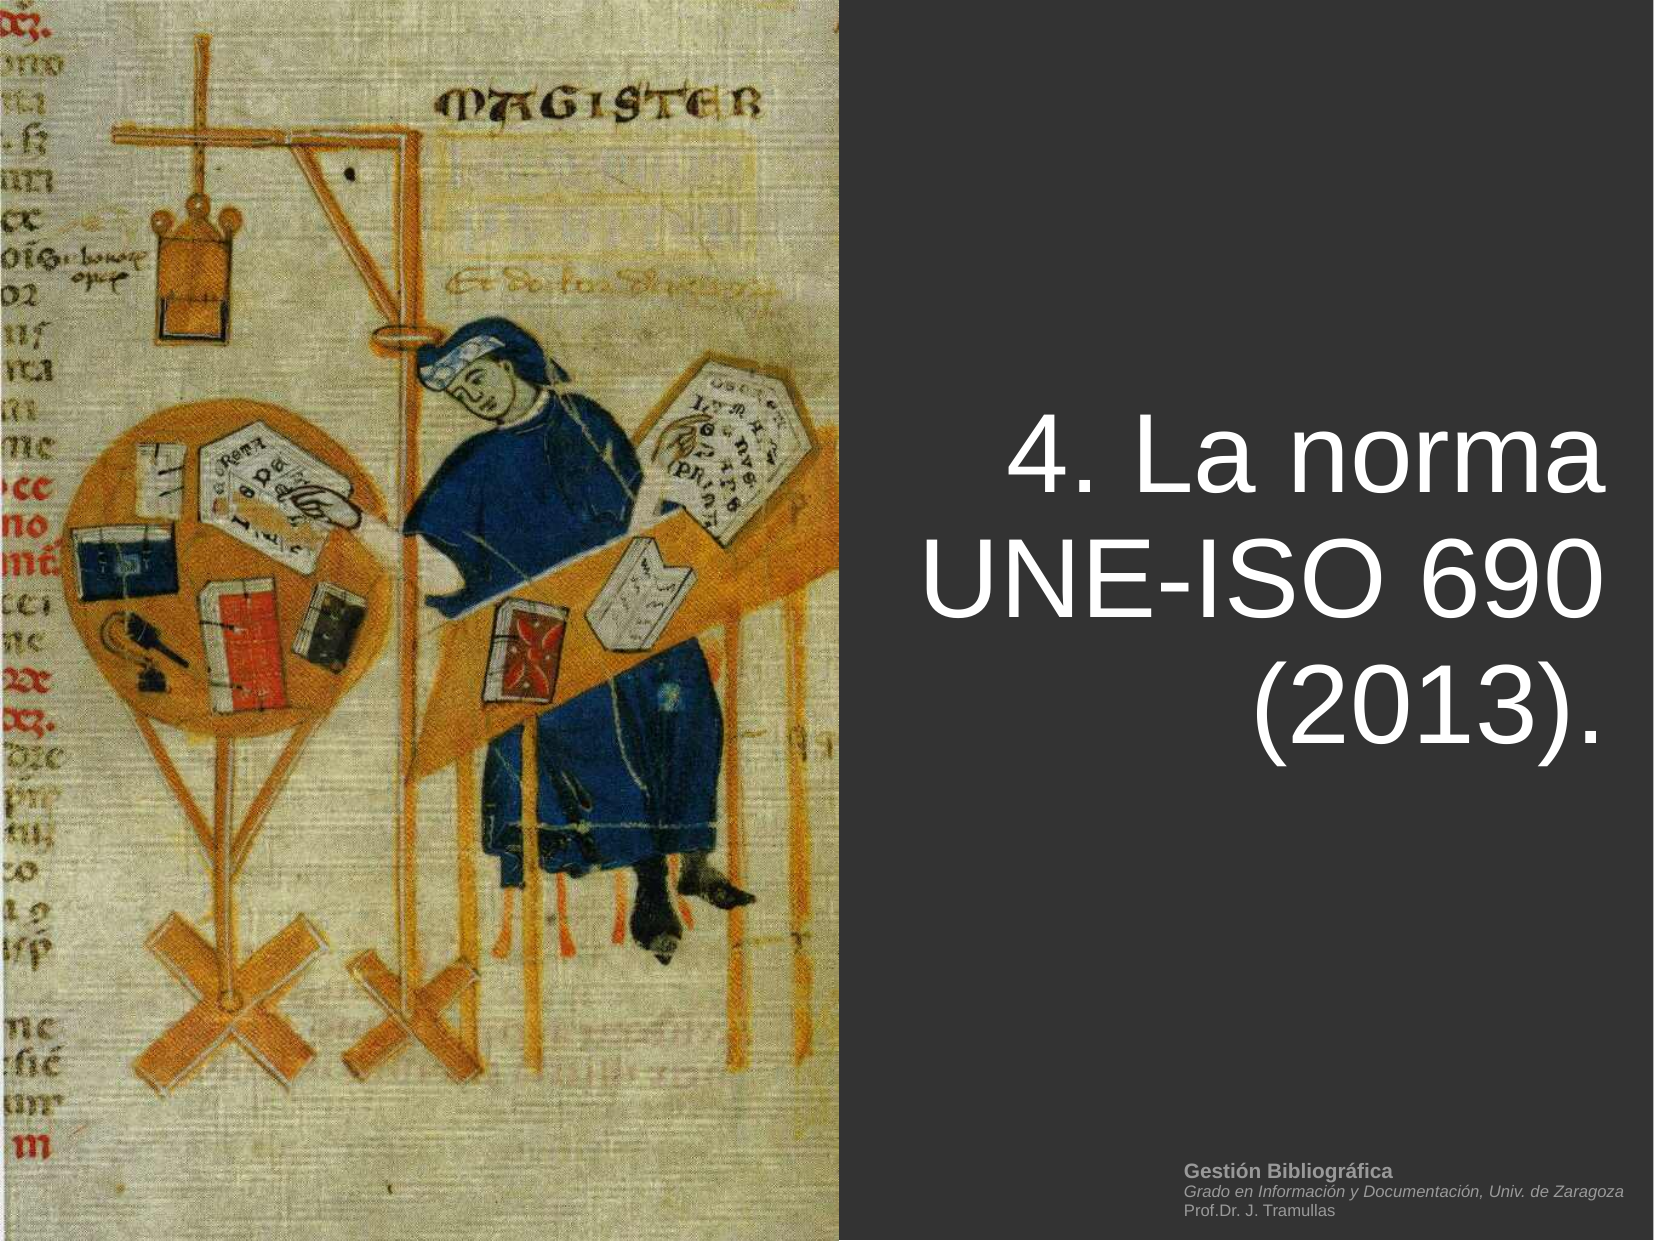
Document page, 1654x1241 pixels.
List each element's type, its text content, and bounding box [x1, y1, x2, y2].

subtitle 4. La norma UNE-ISO 690 (2013). [850, 188, 1607, 969]
picture [0, 0, 839, 1241]
